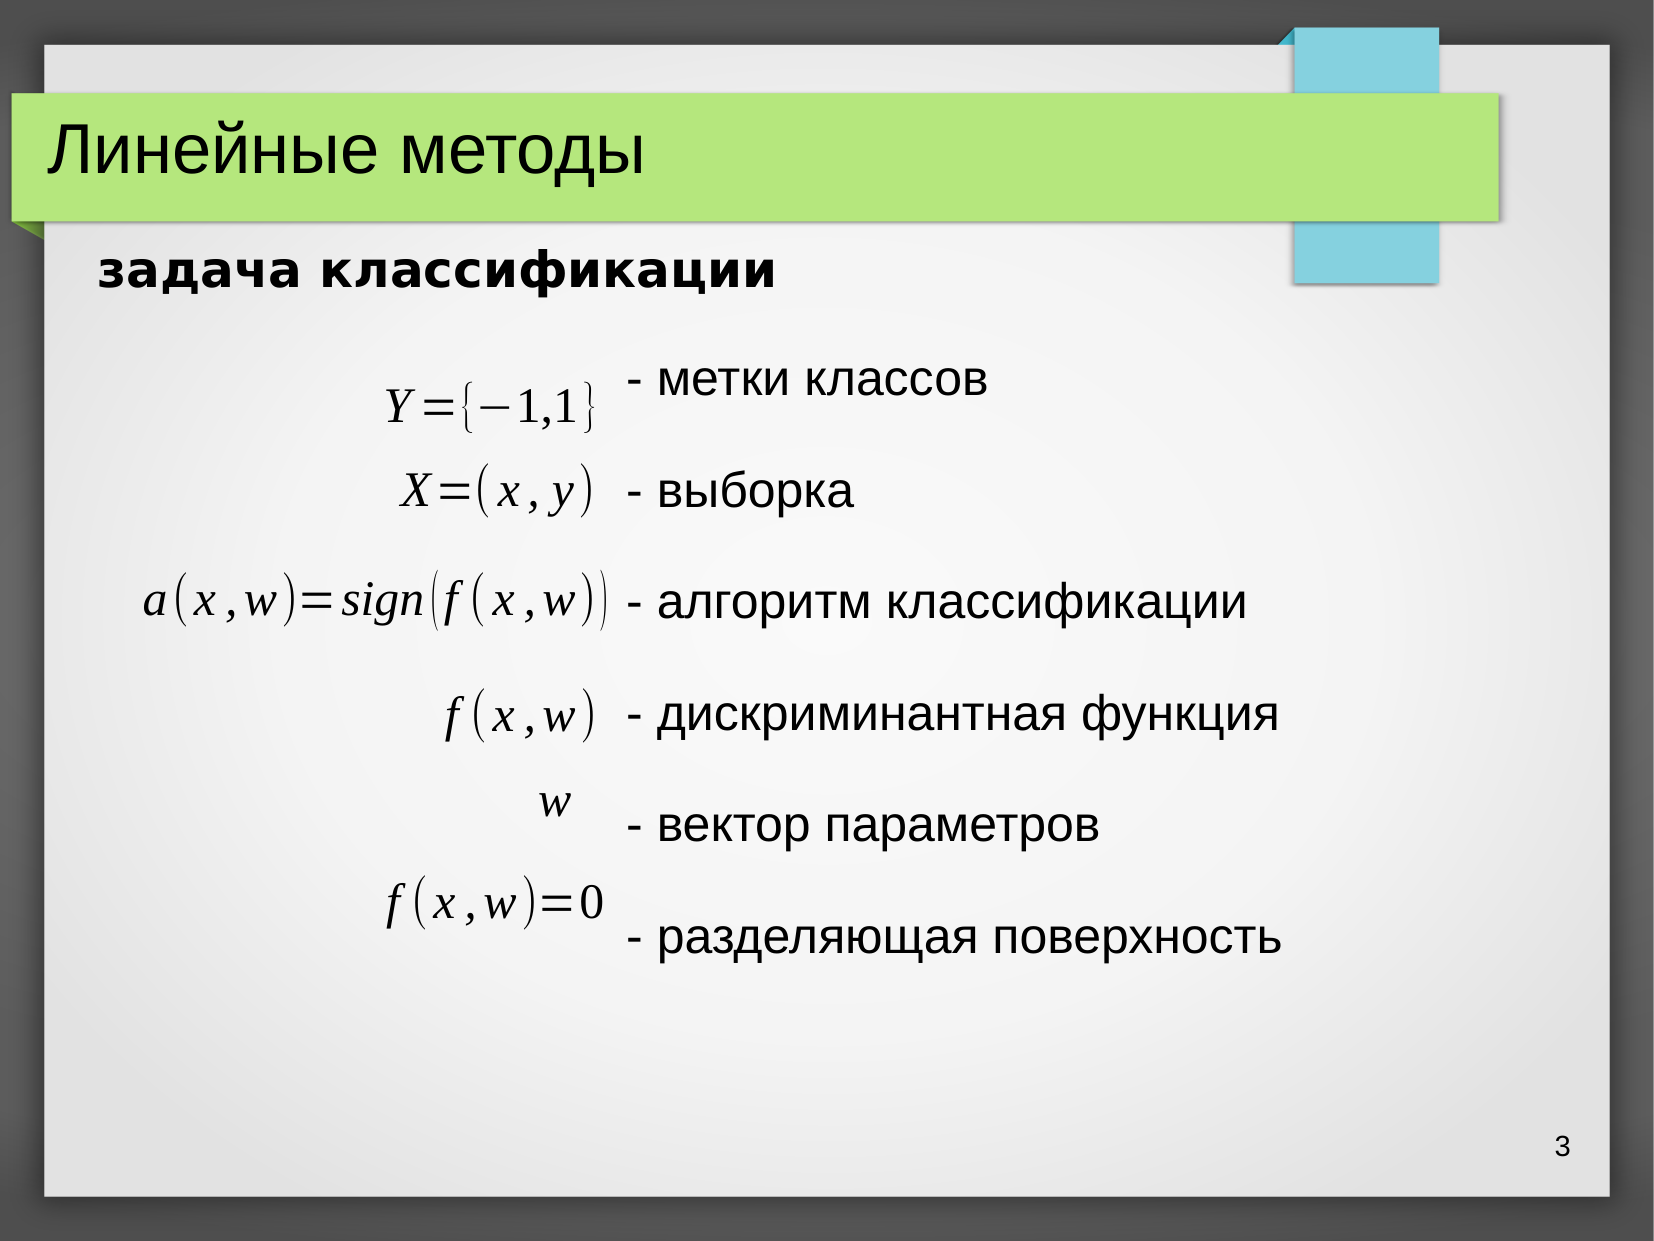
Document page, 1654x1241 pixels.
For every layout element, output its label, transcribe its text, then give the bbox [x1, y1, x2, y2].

text_box задача классификации [82, 233, 793, 308]
chart [135, 566, 615, 635]
chart [377, 872, 611, 934]
chart [437, 685, 603, 746]
picture [0, 0, 1654, 1241]
chart [389, 460, 602, 521]
chart [531, 771, 581, 827]
subtitle - метки классов - выборка - алгоритм классификации - дискриминантная функция - вектор параметров - разделяющая поверхность [625, 322, 1371, 992]
chart [377, 377, 607, 437]
title Линейные методы [47, 109, 1501, 189]
